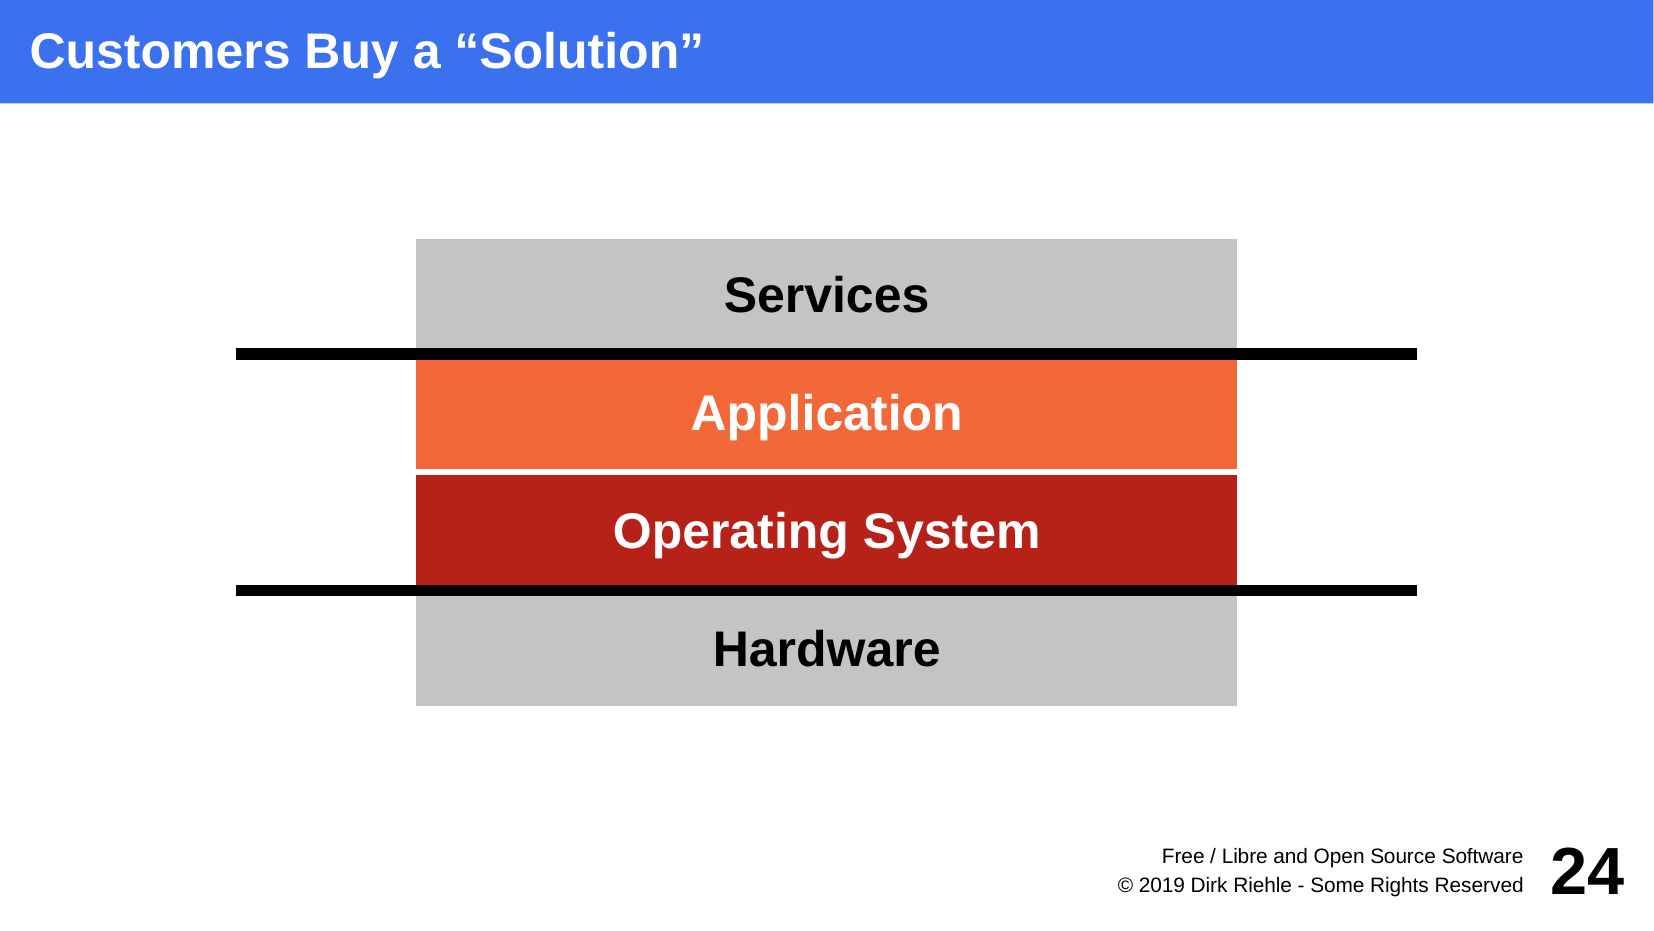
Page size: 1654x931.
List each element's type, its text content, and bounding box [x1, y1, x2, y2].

title Customers Buy a “Solution” [0, 0, 1654, 104]
text_box Hardware [413, 596, 1241, 709]
text_box Services [413, 236, 1241, 348]
text_box Application [413, 360, 1241, 472]
text_box Operating System [413, 472, 1241, 585]
